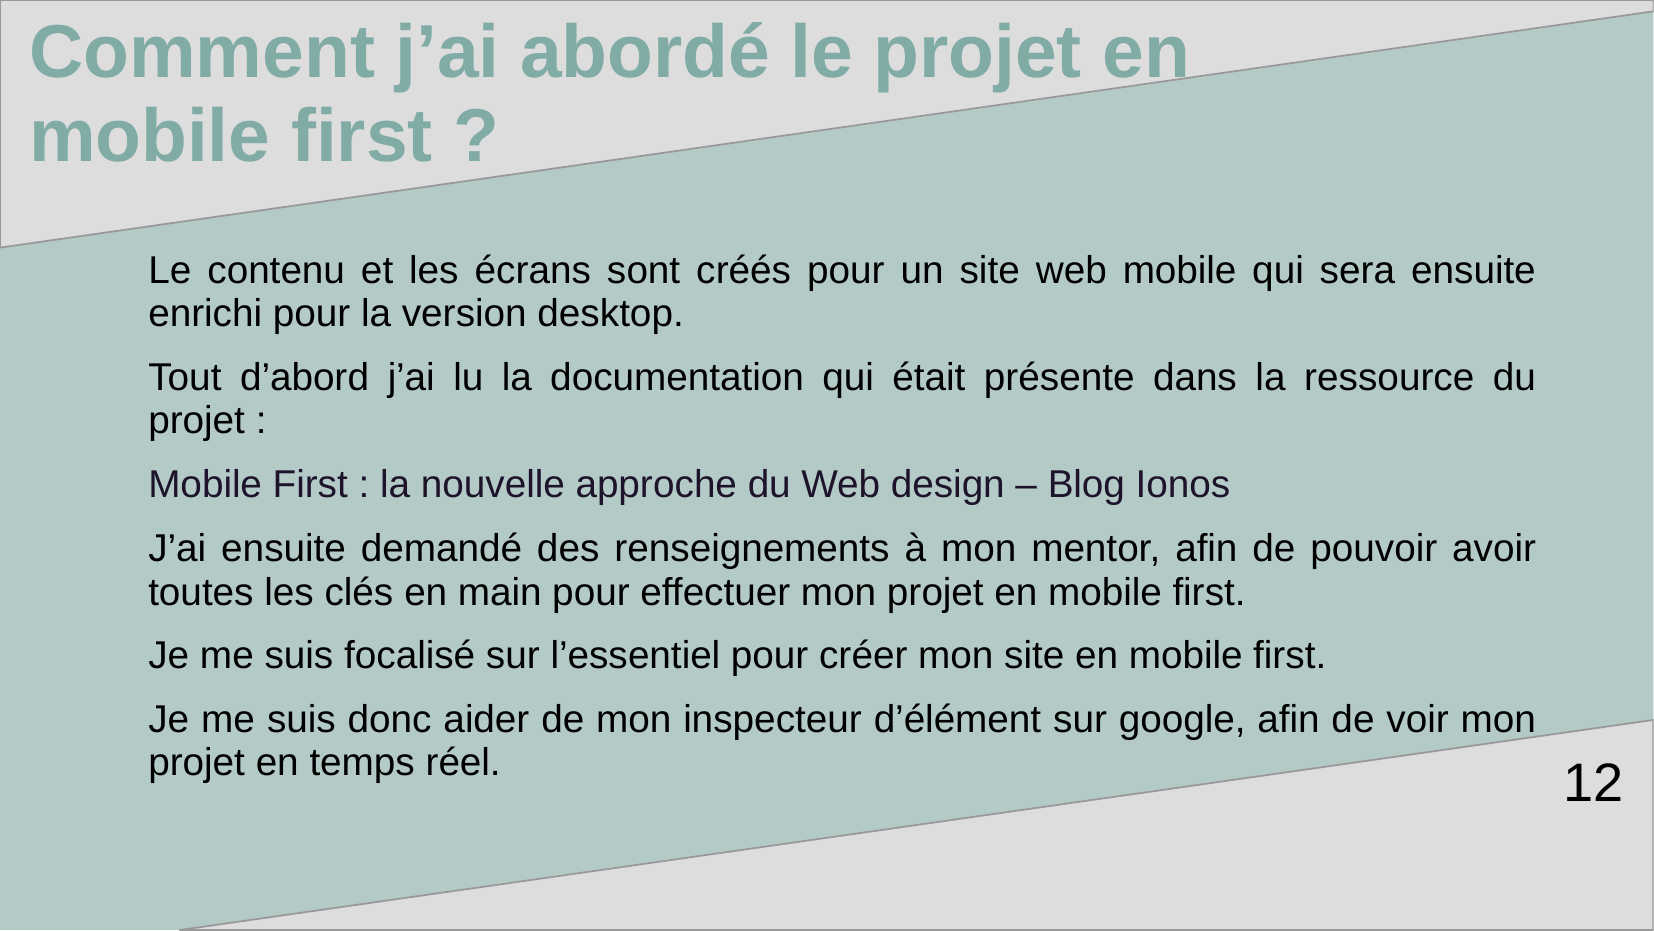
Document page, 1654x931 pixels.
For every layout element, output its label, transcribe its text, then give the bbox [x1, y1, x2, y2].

title Comment j’ai abordé le projet en mobile first ? [29, 0, 1506, 317]
list Le contenu et les écrans sont créés pour un site web mobile qui sera ensuite enrichi pour la version desktop. Tout d’abord j’ai lu la documentation qui était présente dans la ressource du projet : Mobile First : la nouvelle approche du Web design – Blog Ionos J’ai ensuite demandé des renseignements à mon mentor, afin de pouvoir avoir toutes les clés en main pour effectuer mon projet en mobile first. Je me suis focalisé sur l’essentiel pour créer mon site en mobile first. Je me suis donc aider de mon inspecteur d’élément sur google, afin de voir mon projet en temps réel. [82, 248, 1538, 788]
